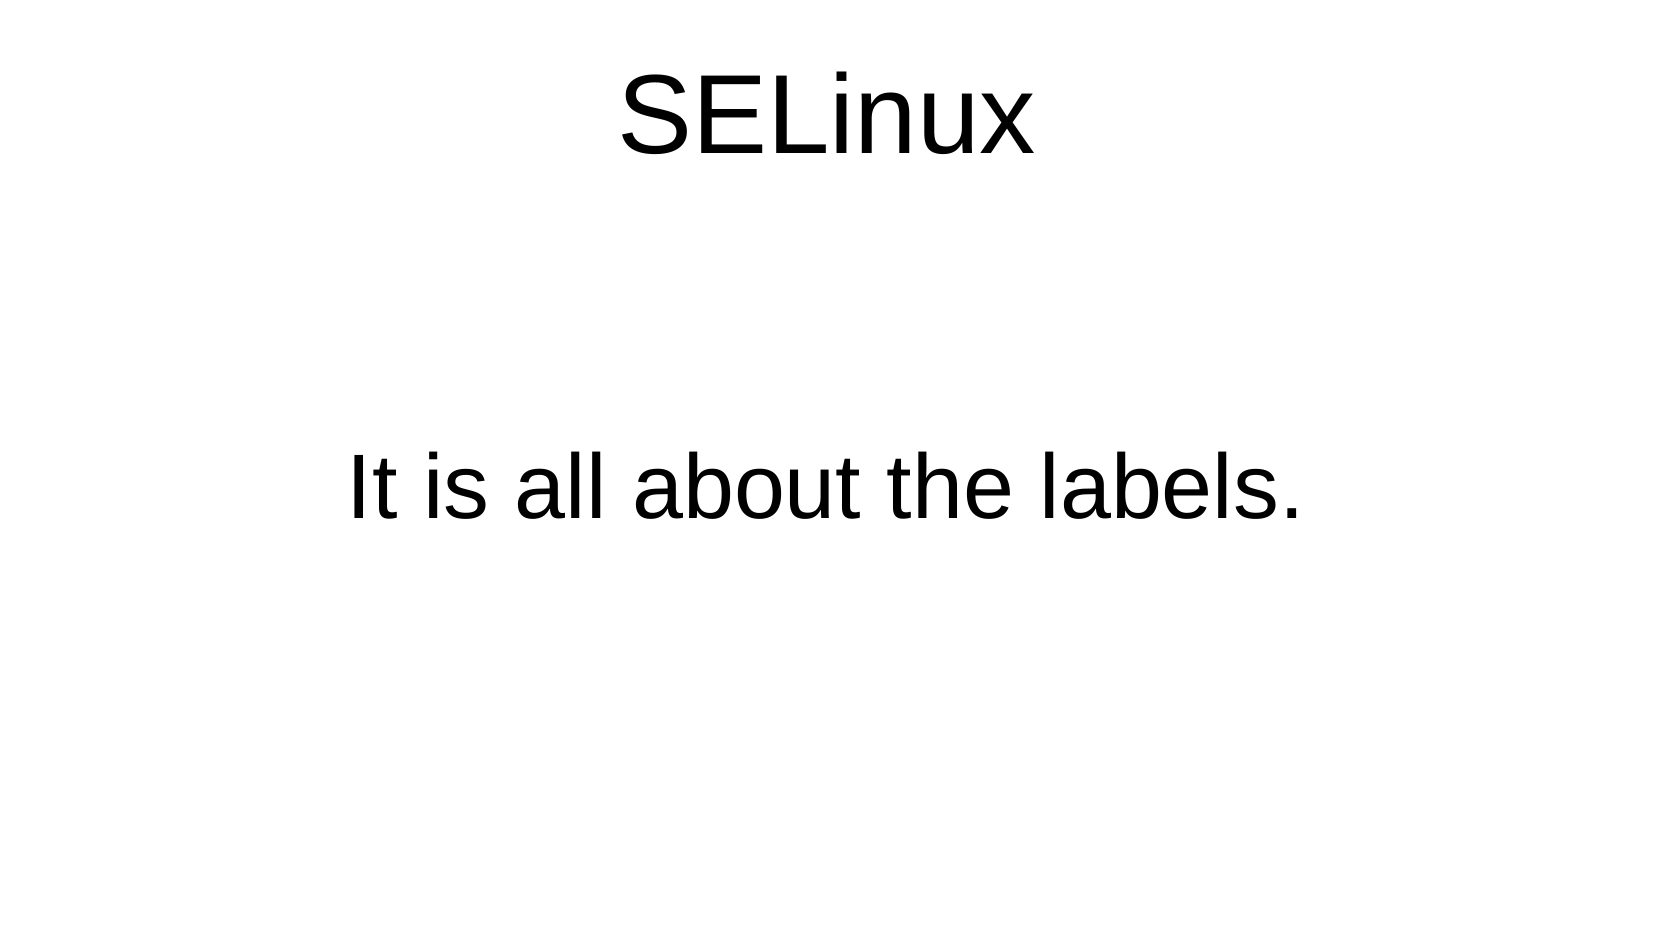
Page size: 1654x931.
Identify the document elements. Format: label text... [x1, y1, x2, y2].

subtitle It is all about the labels. [82, 217, 1571, 757]
title SELinux [82, 36, 1571, 193]
